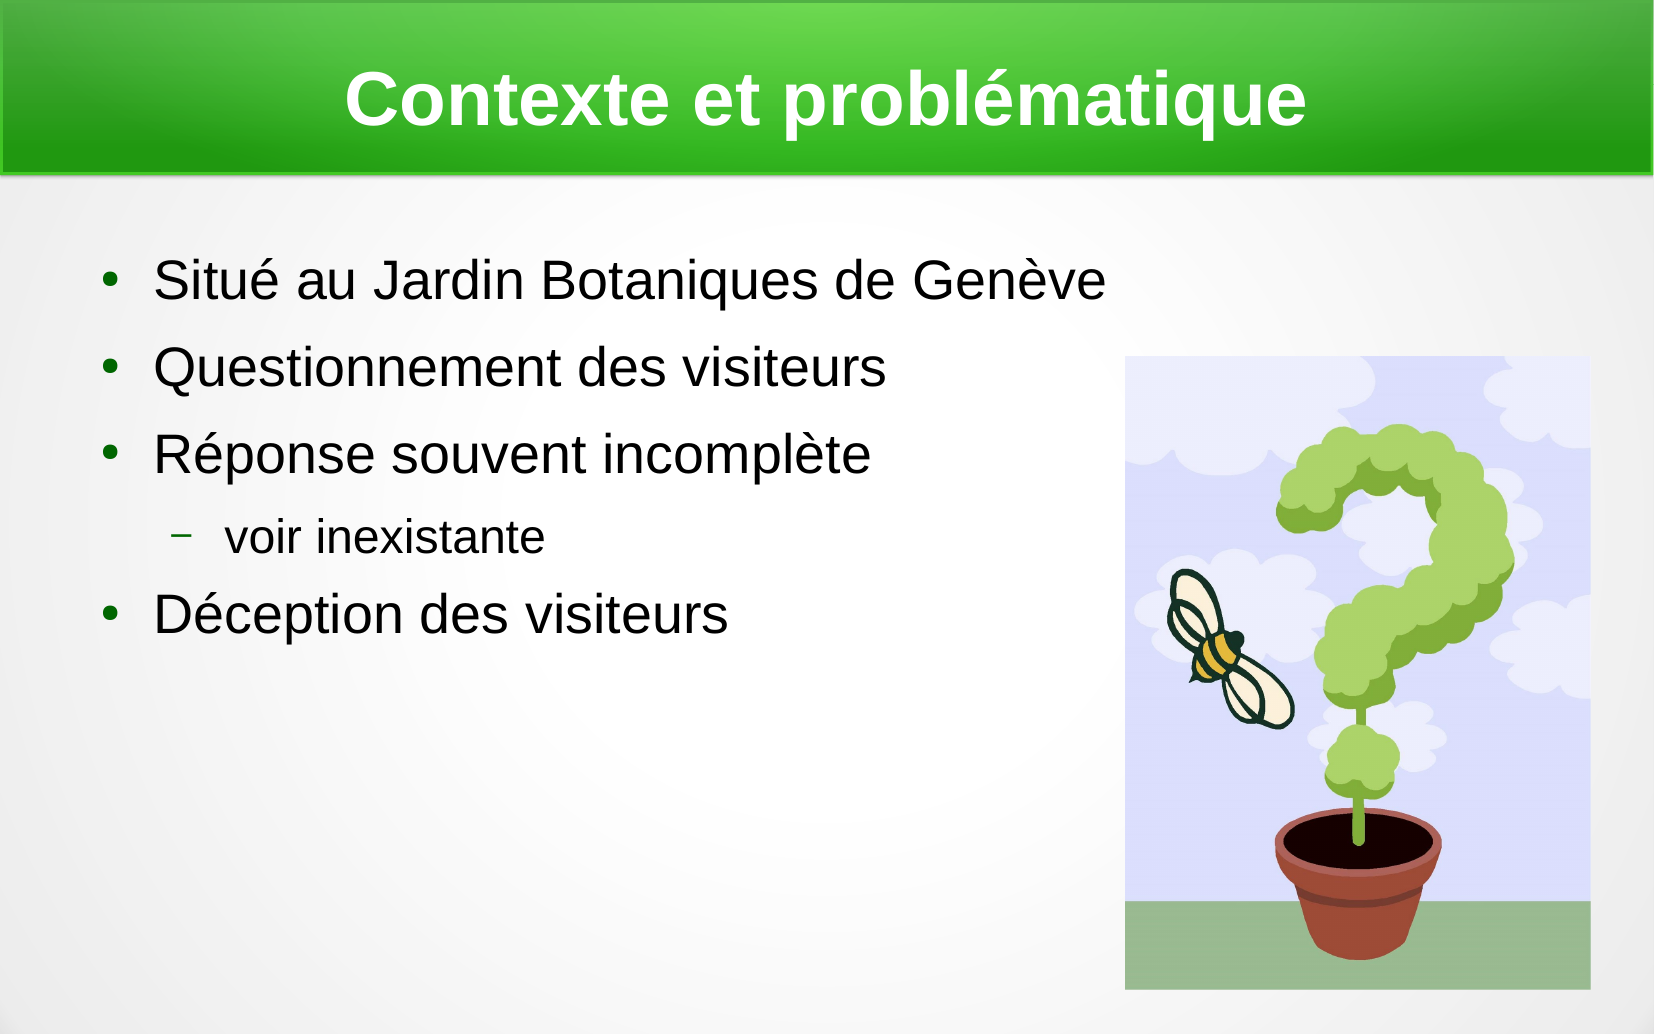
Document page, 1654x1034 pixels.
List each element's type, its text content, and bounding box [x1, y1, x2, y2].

picture [1125, 356, 1591, 991]
list Situé au Jardin Botaniques de Genève Questionnement des visiteurs Réponse souvent incomplète voir inexistante Déception des visiteurs [82, 249, 1571, 849]
title Contexte et problématique [82, 39, 1571, 158]
